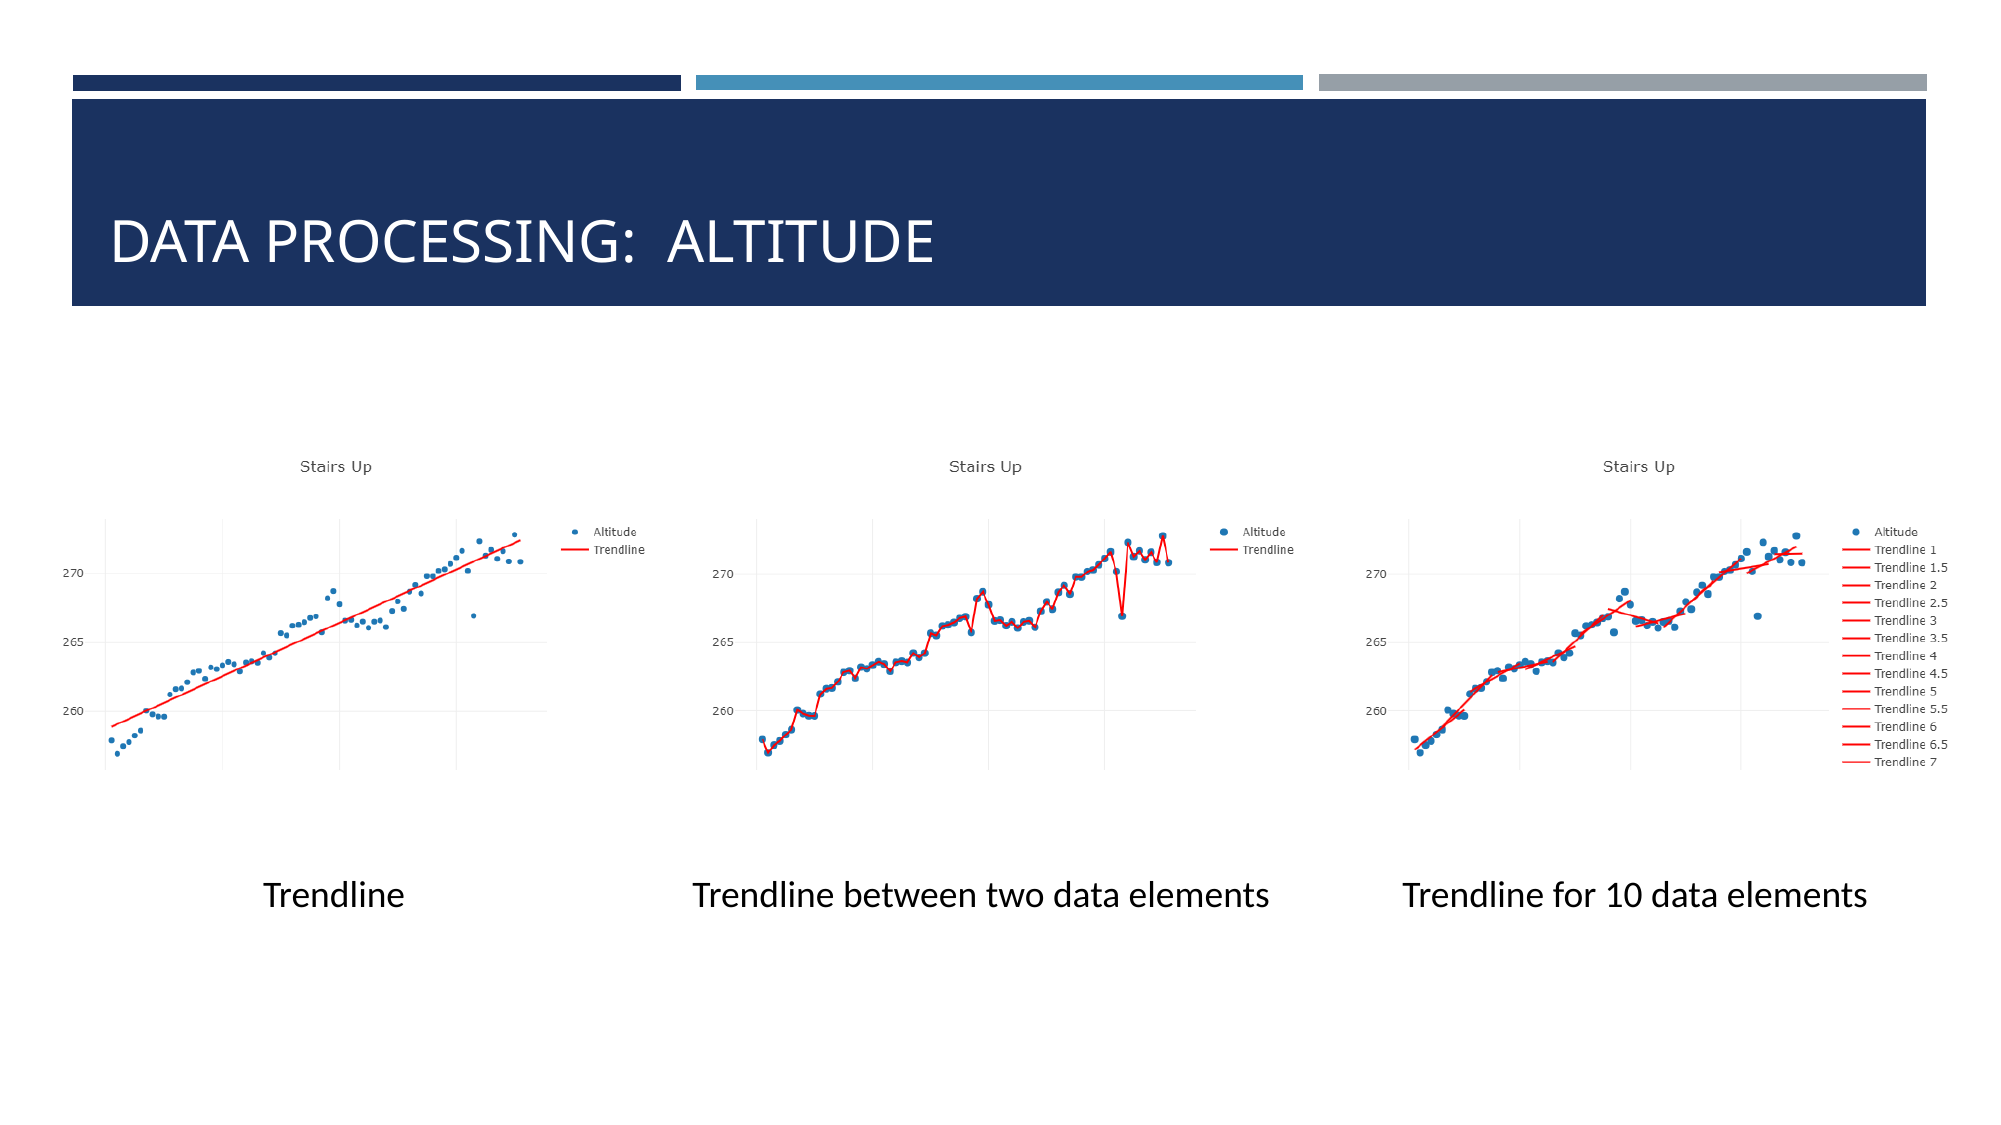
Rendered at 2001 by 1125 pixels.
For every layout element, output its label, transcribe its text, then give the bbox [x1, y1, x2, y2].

text_box Trendline between two data elements [677, 862, 1293, 923]
picture [10, 425, 1310, 844]
picture [1313, 425, 1964, 844]
text_box Trendline [248, 862, 423, 923]
text_box Trendline for 10 data elements [1387, 862, 1890, 923]
title Data Processing: Altitude [94, 119, 1904, 282]
